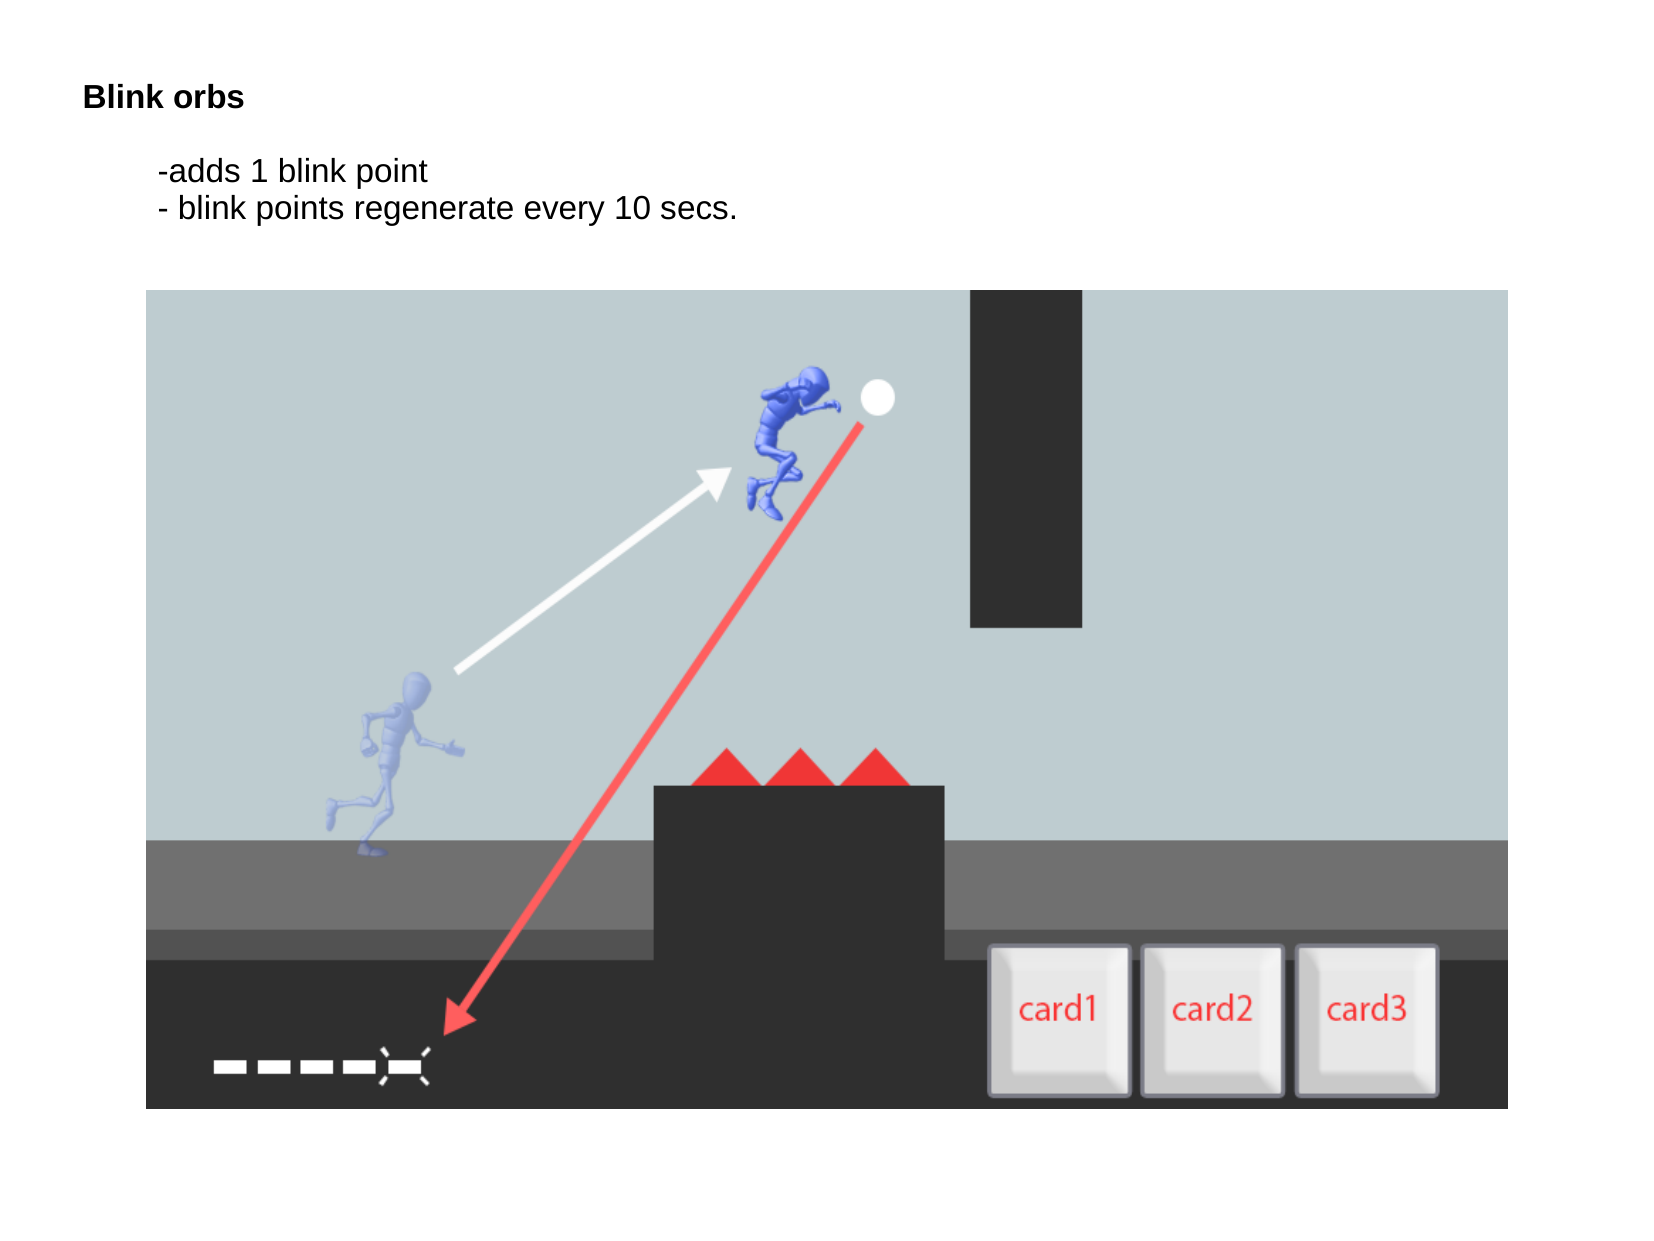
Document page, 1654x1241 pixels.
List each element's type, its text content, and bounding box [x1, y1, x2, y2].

picture [146, 290, 1508, 1109]
title Blink orbs -adds 1 blink point - blink points regenerate every 10 secs. [82, 49, 1571, 257]
